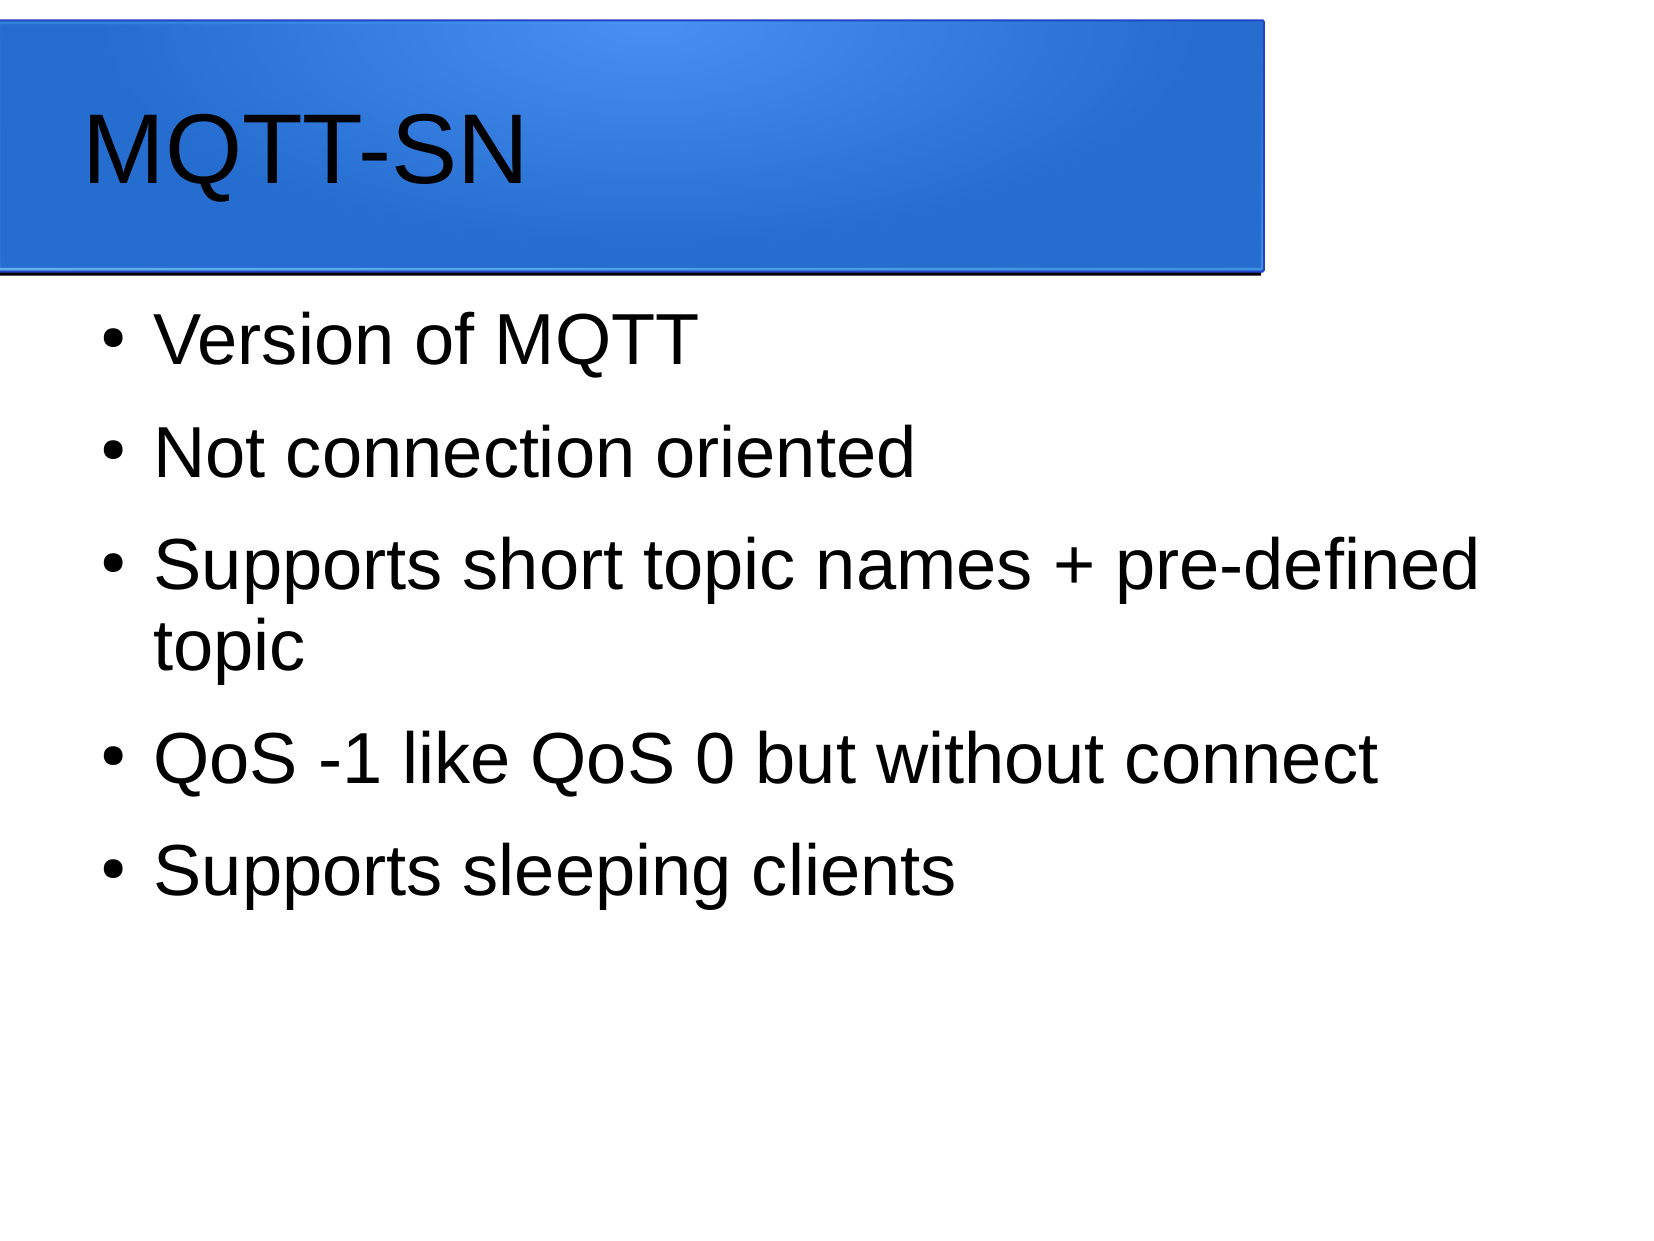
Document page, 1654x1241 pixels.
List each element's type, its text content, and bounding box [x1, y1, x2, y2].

list Version of MQTT Not connection oriented Supports short topic names + pre-defined topic QoS -1 like QoS 0 but without connect Supports sleeping clients [82, 299, 1571, 1019]
title MQTT-SN [82, 47, 1235, 252]
